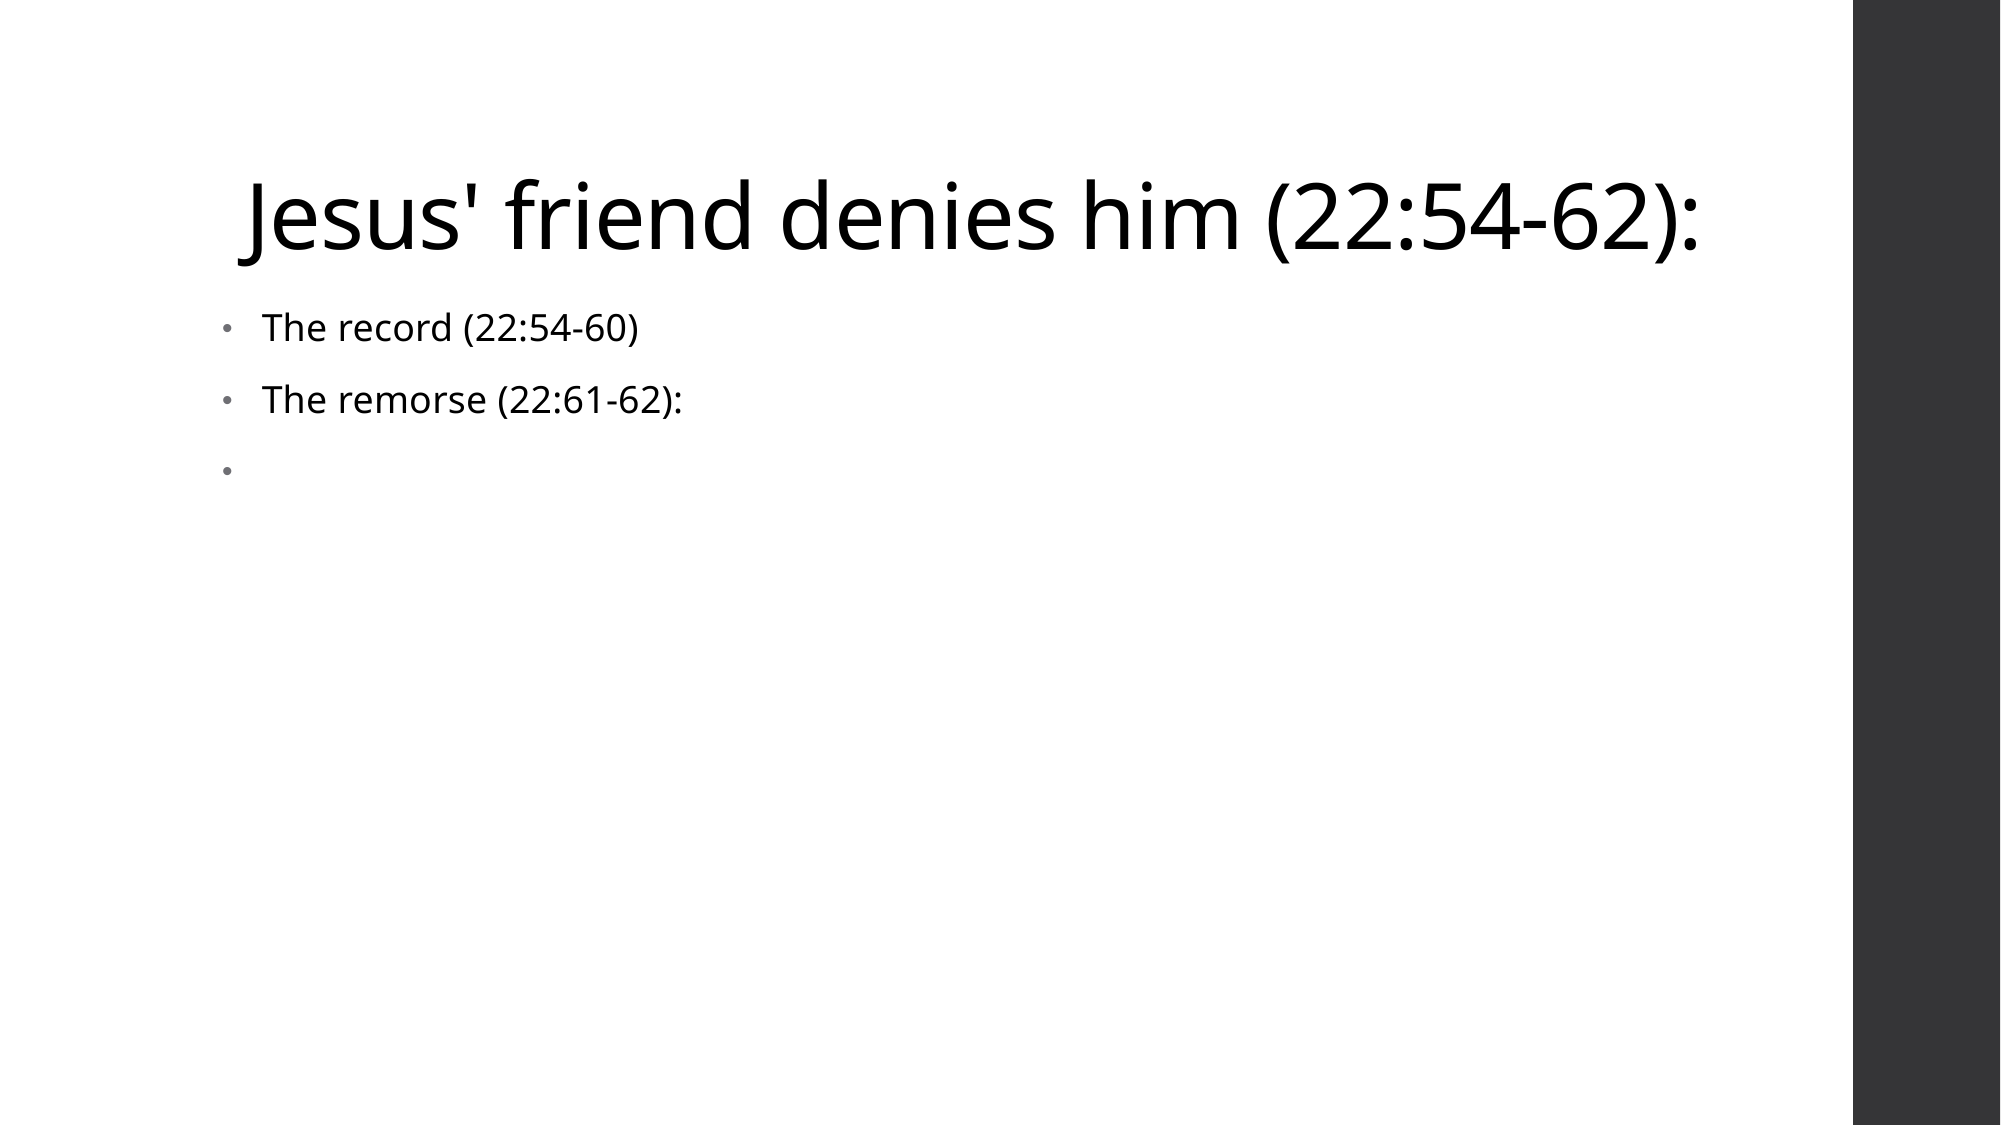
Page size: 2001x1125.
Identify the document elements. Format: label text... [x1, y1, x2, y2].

title Jesus' friend denies him (22:54-62): [206, 60, 1797, 278]
list The record (22:54-60) The remorse (22:61-62): [206, 299, 1617, 1014]
